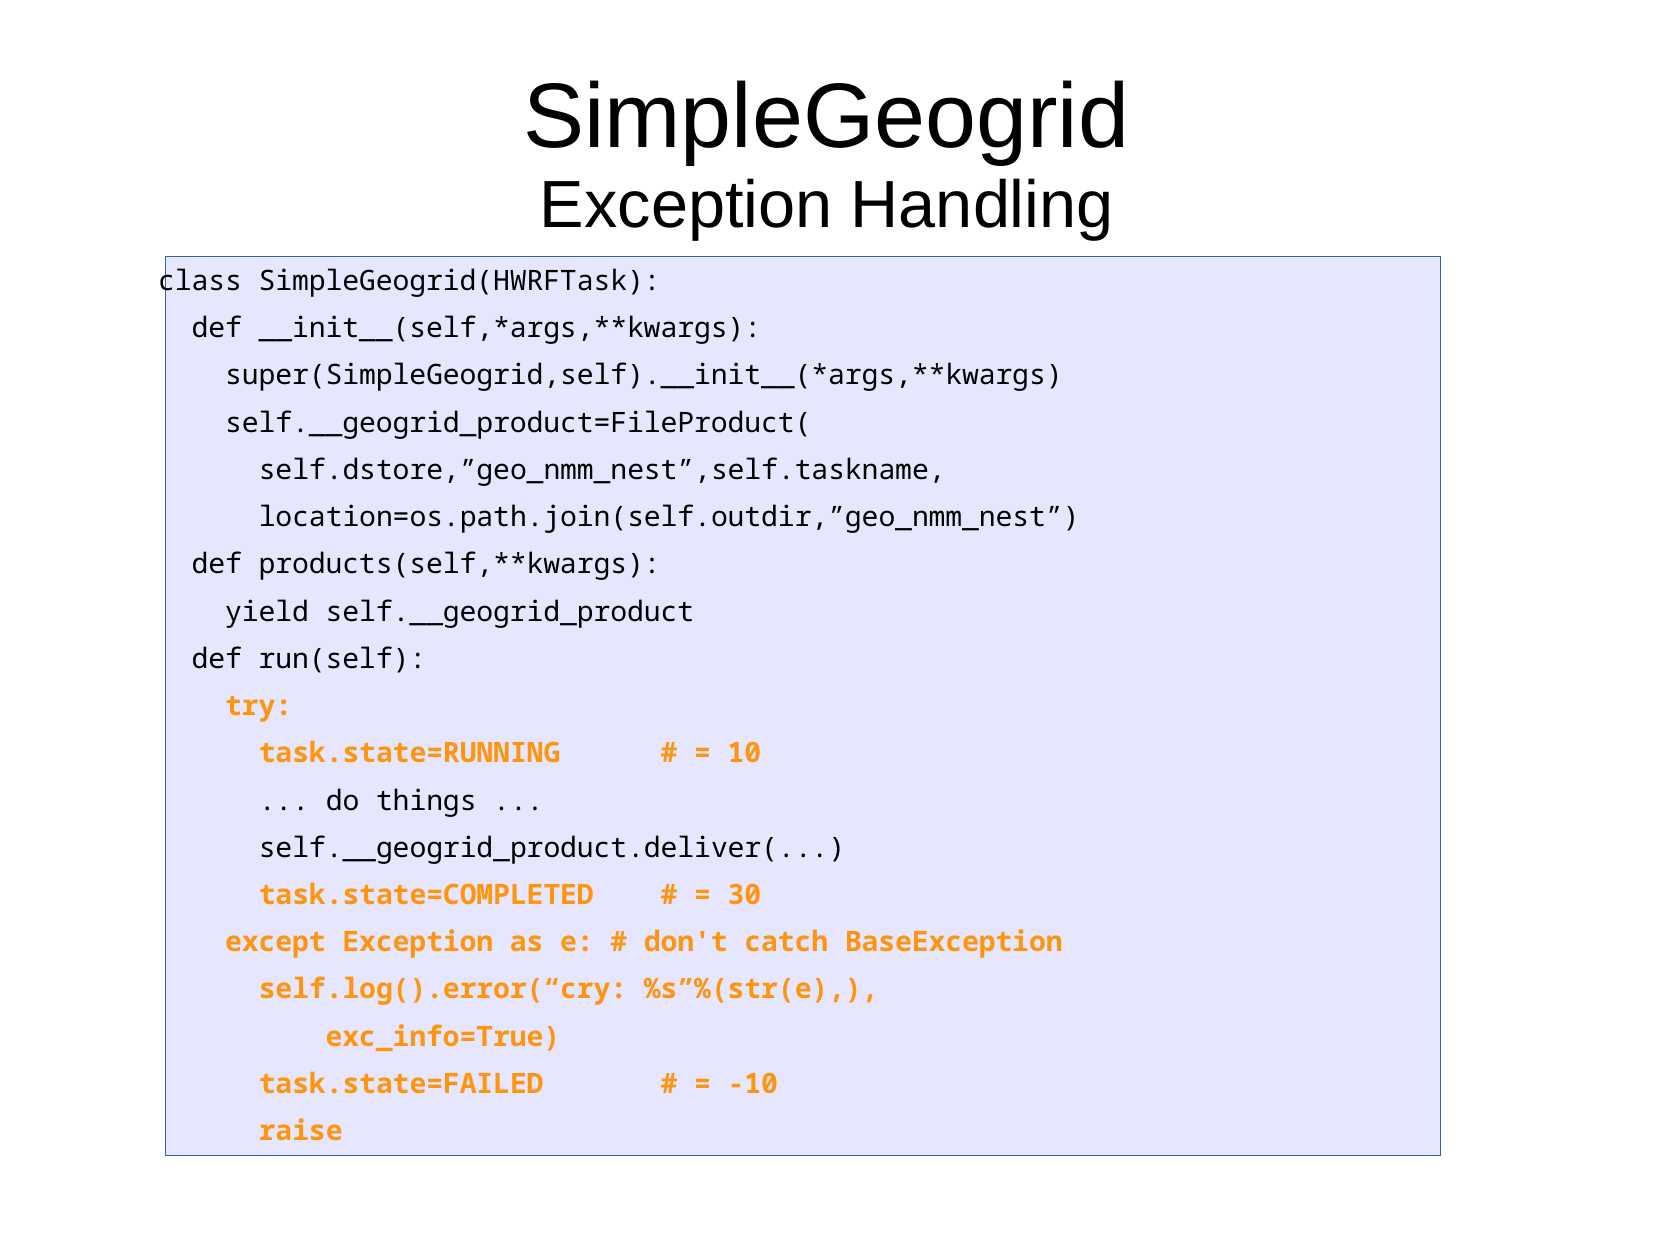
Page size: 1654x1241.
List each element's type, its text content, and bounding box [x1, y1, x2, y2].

list class SimpleGeogrid(HWRFTask): def __init__(self,*args,**kwargs): super(SimpleGeogrid,self).__init__(*args,**kwargs) self.__geogrid_product=FileProduct( self.dstore,”geo_nmm_nest”,self.taskname, location=os.path.join(self.outdir,”geo_nmm_nest”) def products(self,**kwargs): yield self.__geogrid_product def run(self): try: task.state=RUNNING # = 10 ... do things ... self.__geogrid_product.deliver(...) task.state=COMPLETED # = 30 except Exception as e: # don't catch BaseException self.log().error(“cry: %s”%(str(e),), exc_info=True) task.state=FAILED # = -10 raise [105, 260, 1441, 1156]
title SimpleGeogrid Exception Handling [82, 49, 1571, 257]
